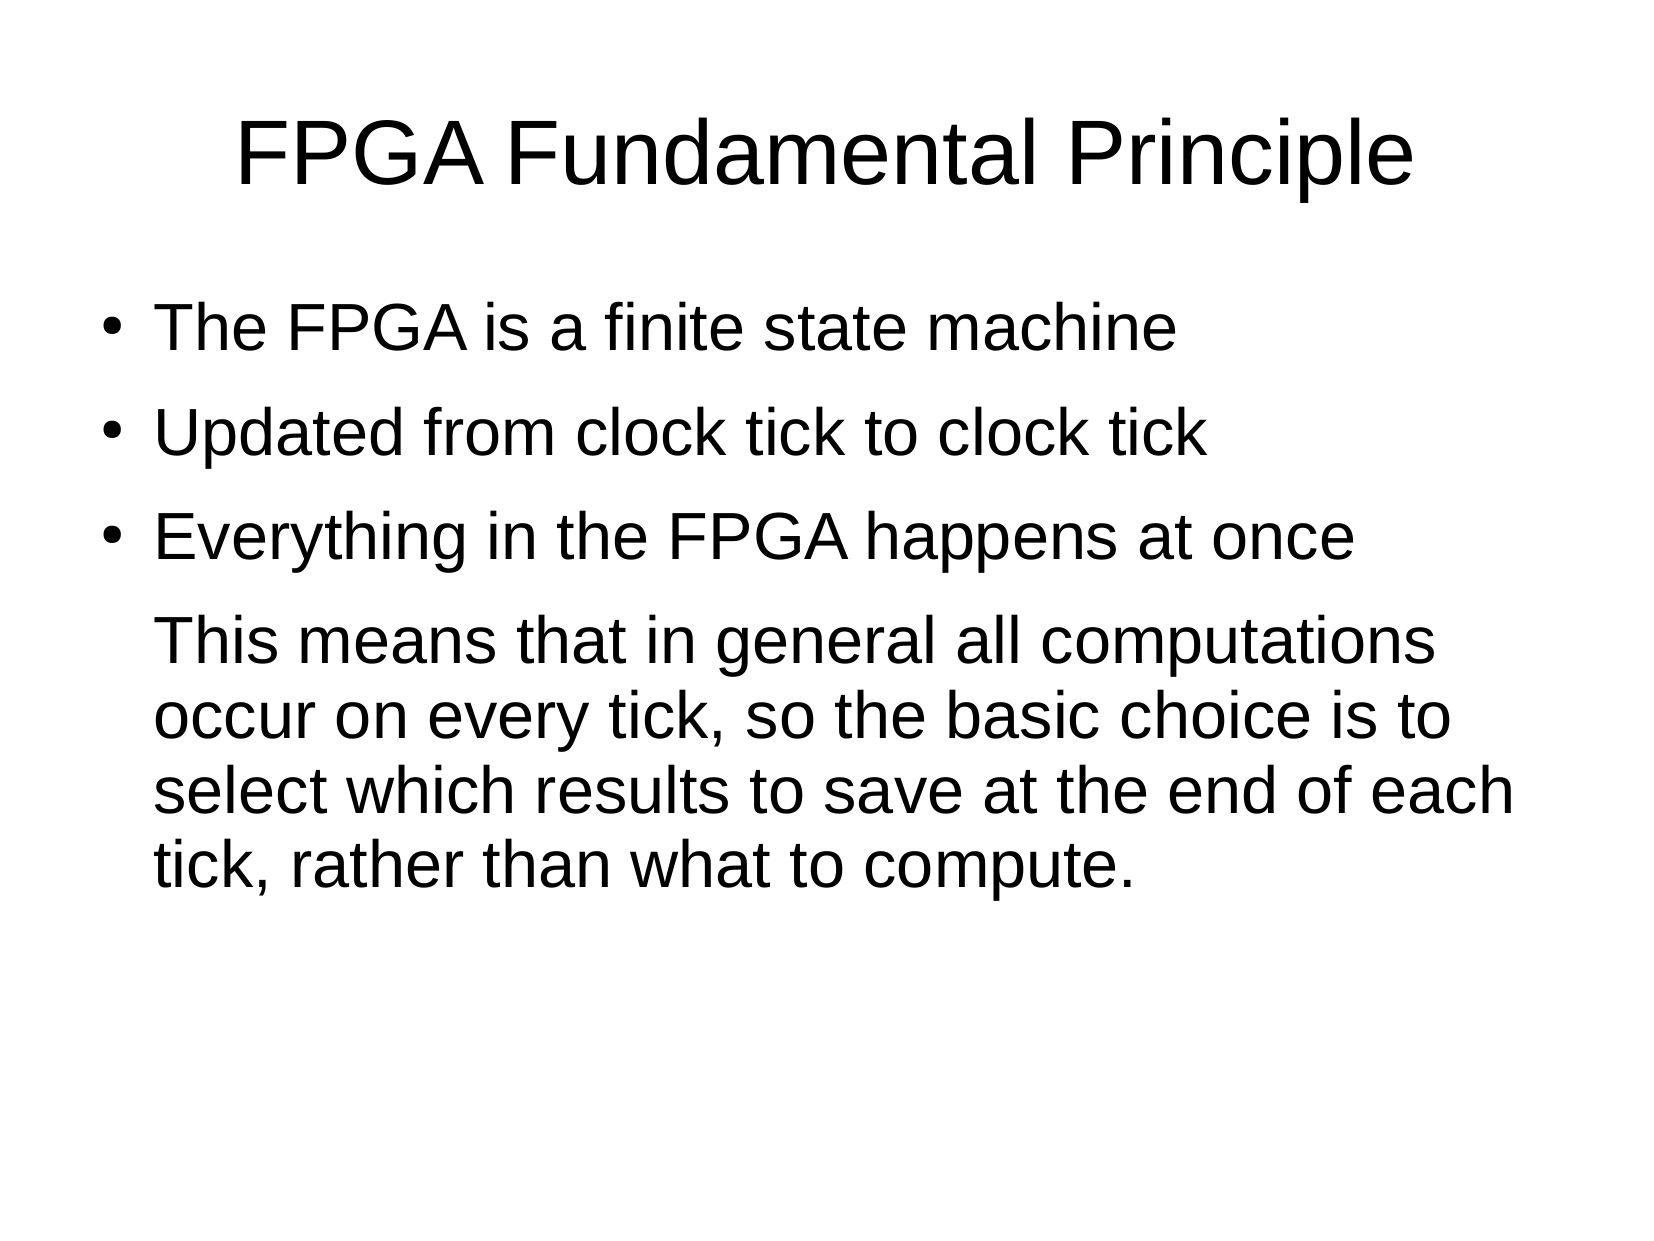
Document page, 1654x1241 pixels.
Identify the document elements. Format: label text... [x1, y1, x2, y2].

list The FPGA is a finite state machine Updated from clock tick to clock tick Everything in the FPGA happens at once This means that in general all computations occur on every tick, so the basic choice is to select which results to save at the end of each tick, rather than what to compute. [82, 290, 1571, 1010]
title FPGA Fundamental Principle [82, 49, 1571, 257]
